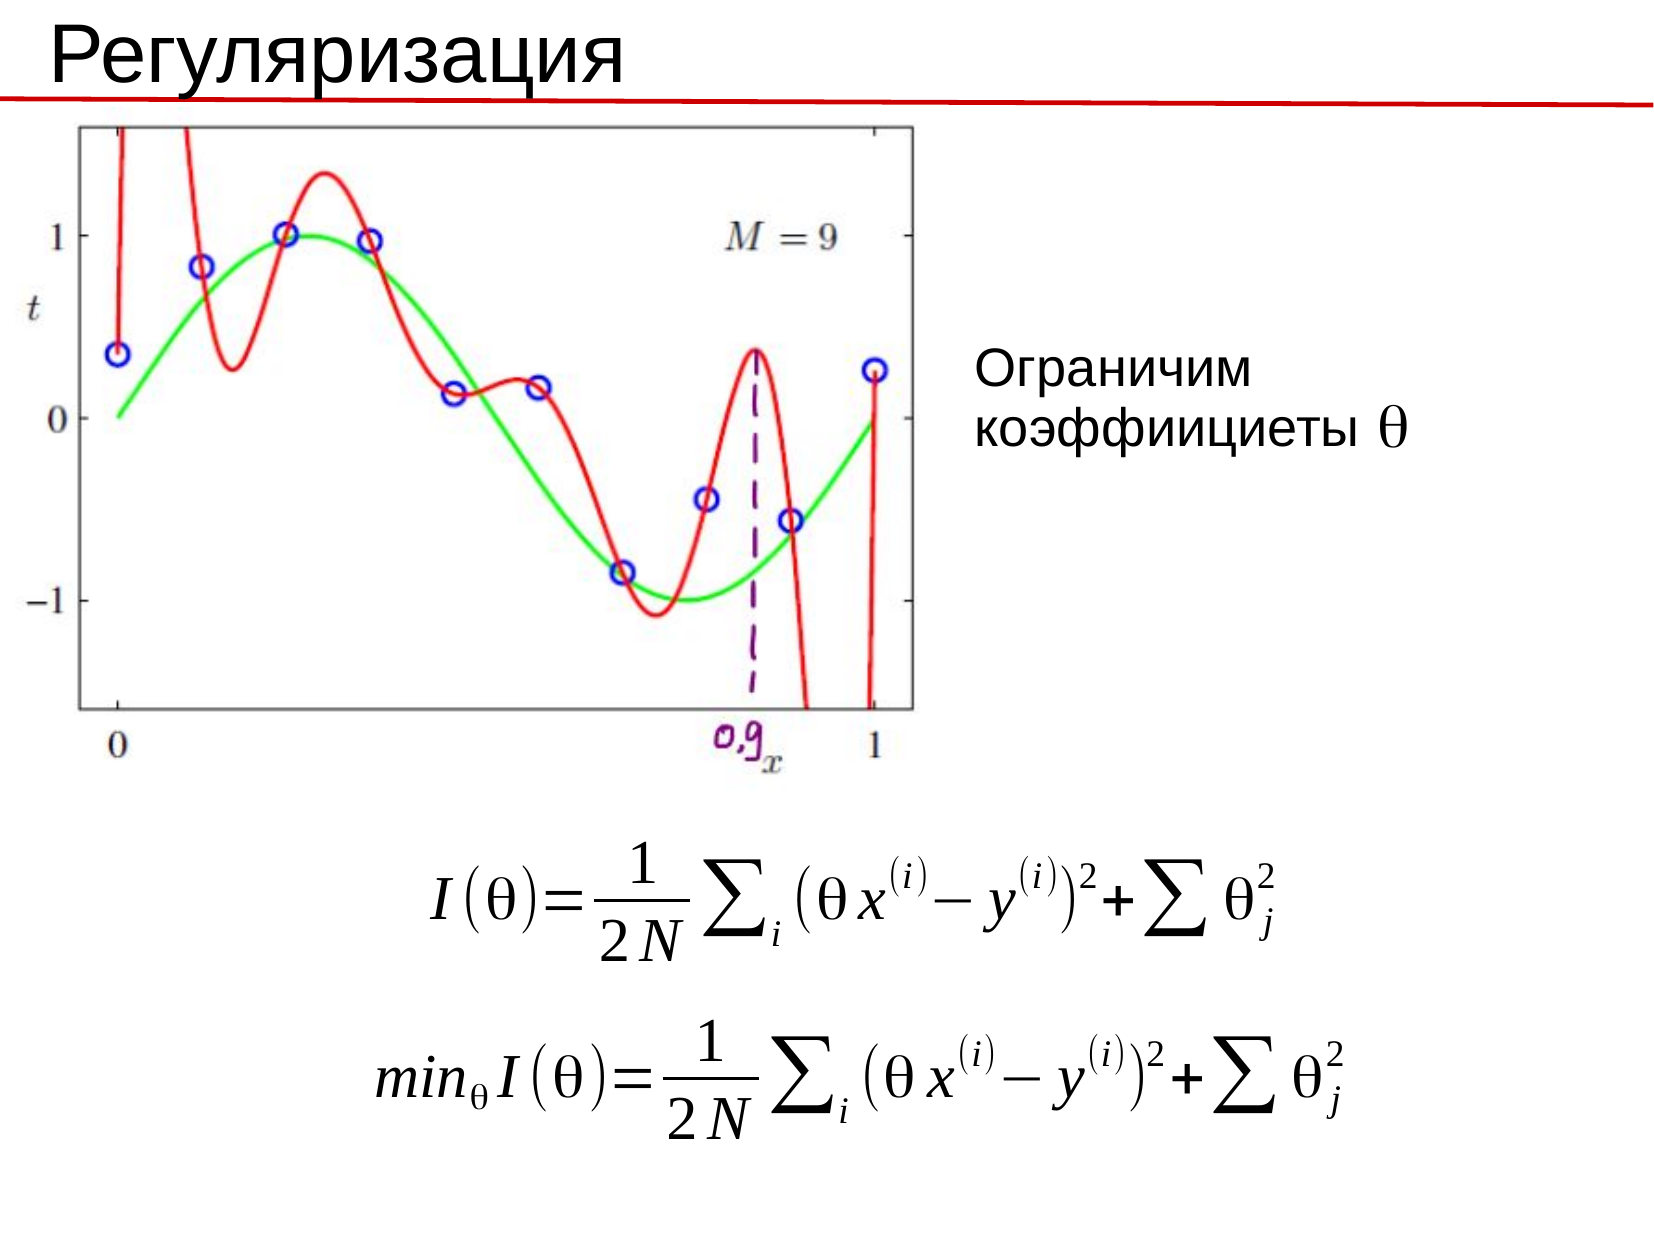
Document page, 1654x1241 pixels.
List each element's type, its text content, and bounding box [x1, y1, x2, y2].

chart [420, 827, 1282, 976]
text_box Регуляризация [0, 0, 676, 201]
chart [1371, 401, 1417, 451]
picture [15, 107, 931, 796]
chart [368, 1005, 1351, 1153]
text_box Ограничим коэффиициеты [960, 330, 1621, 466]
